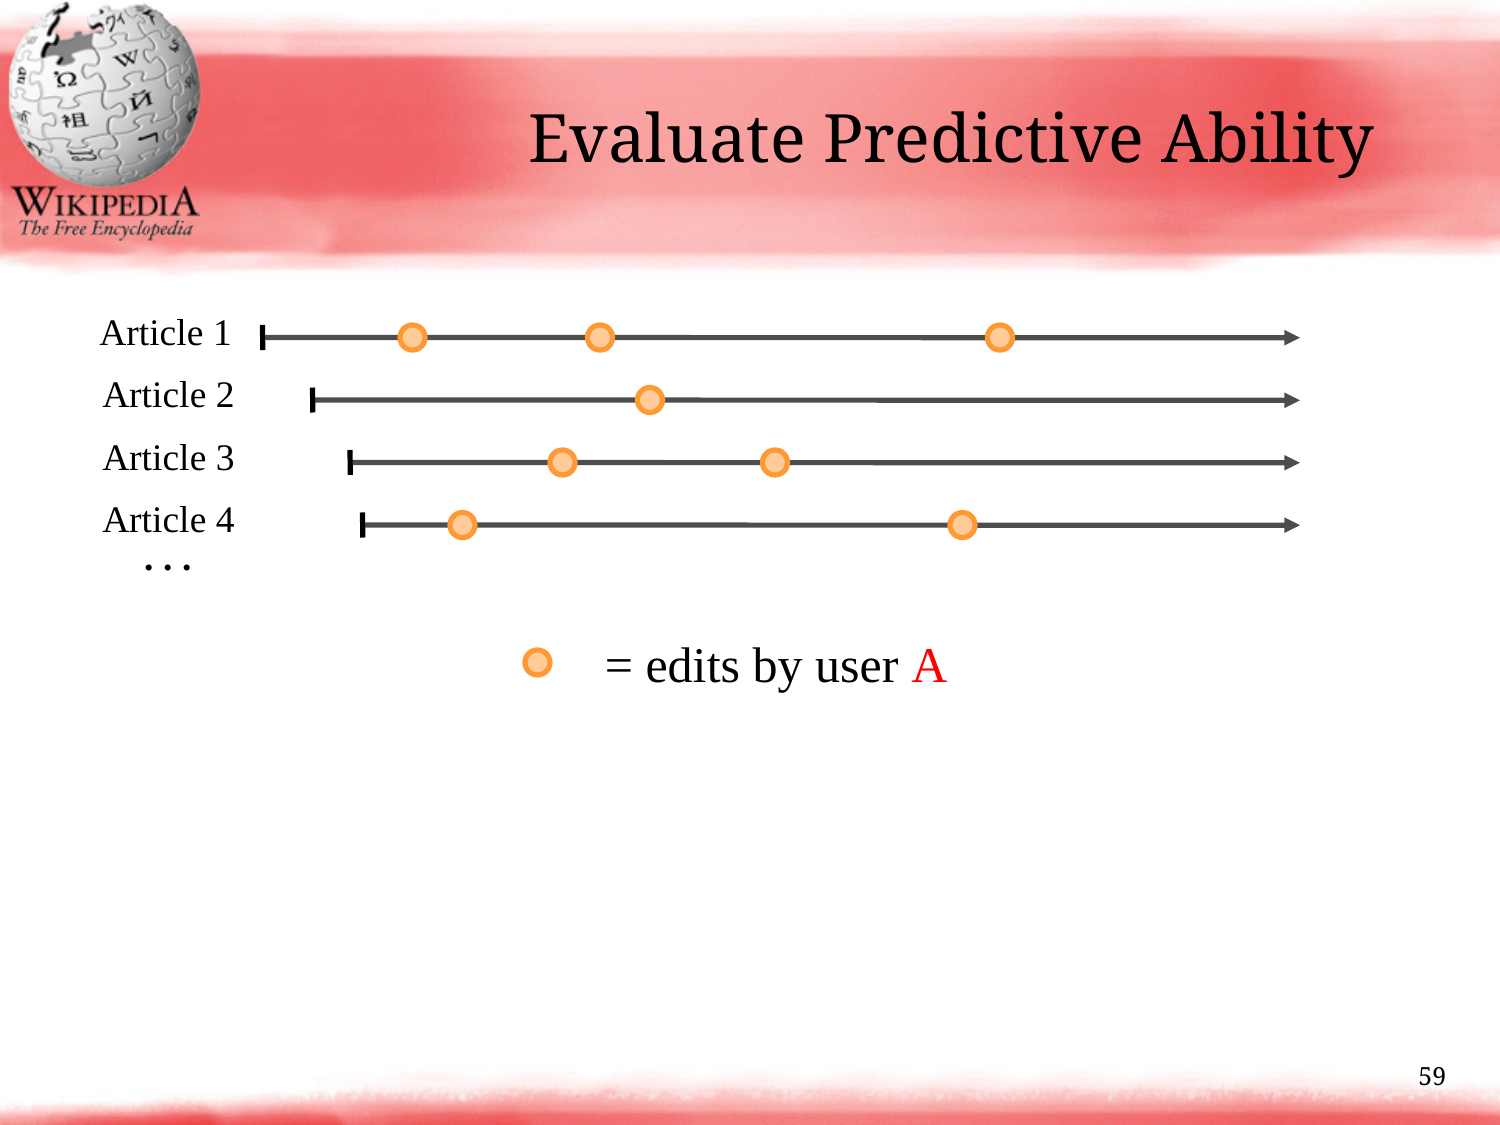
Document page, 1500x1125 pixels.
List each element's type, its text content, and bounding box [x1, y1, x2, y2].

title Evaluate Predictive Ability [39, 61, 1390, 212]
text_box [987, 324, 1013, 351]
text_box [449, 512, 475, 538]
text_box [524, 649, 550, 676]
text_box . . . [129, 524, 207, 586]
text_box [549, 449, 576, 475]
text_box [587, 324, 613, 351]
text_box Article 1 [84, 299, 248, 361]
text_box [762, 449, 788, 475]
text_box = edits by user A [590, 624, 963, 701]
text_box Article 3 [87, 424, 250, 486]
text_box Article 2 [87, 362, 250, 423]
text_box [949, 512, 976, 538]
text_box [637, 387, 663, 413]
text_box [399, 324, 426, 351]
text_box Article 4 [87, 487, 250, 548]
picture [0, 0, 1500, 1125]
